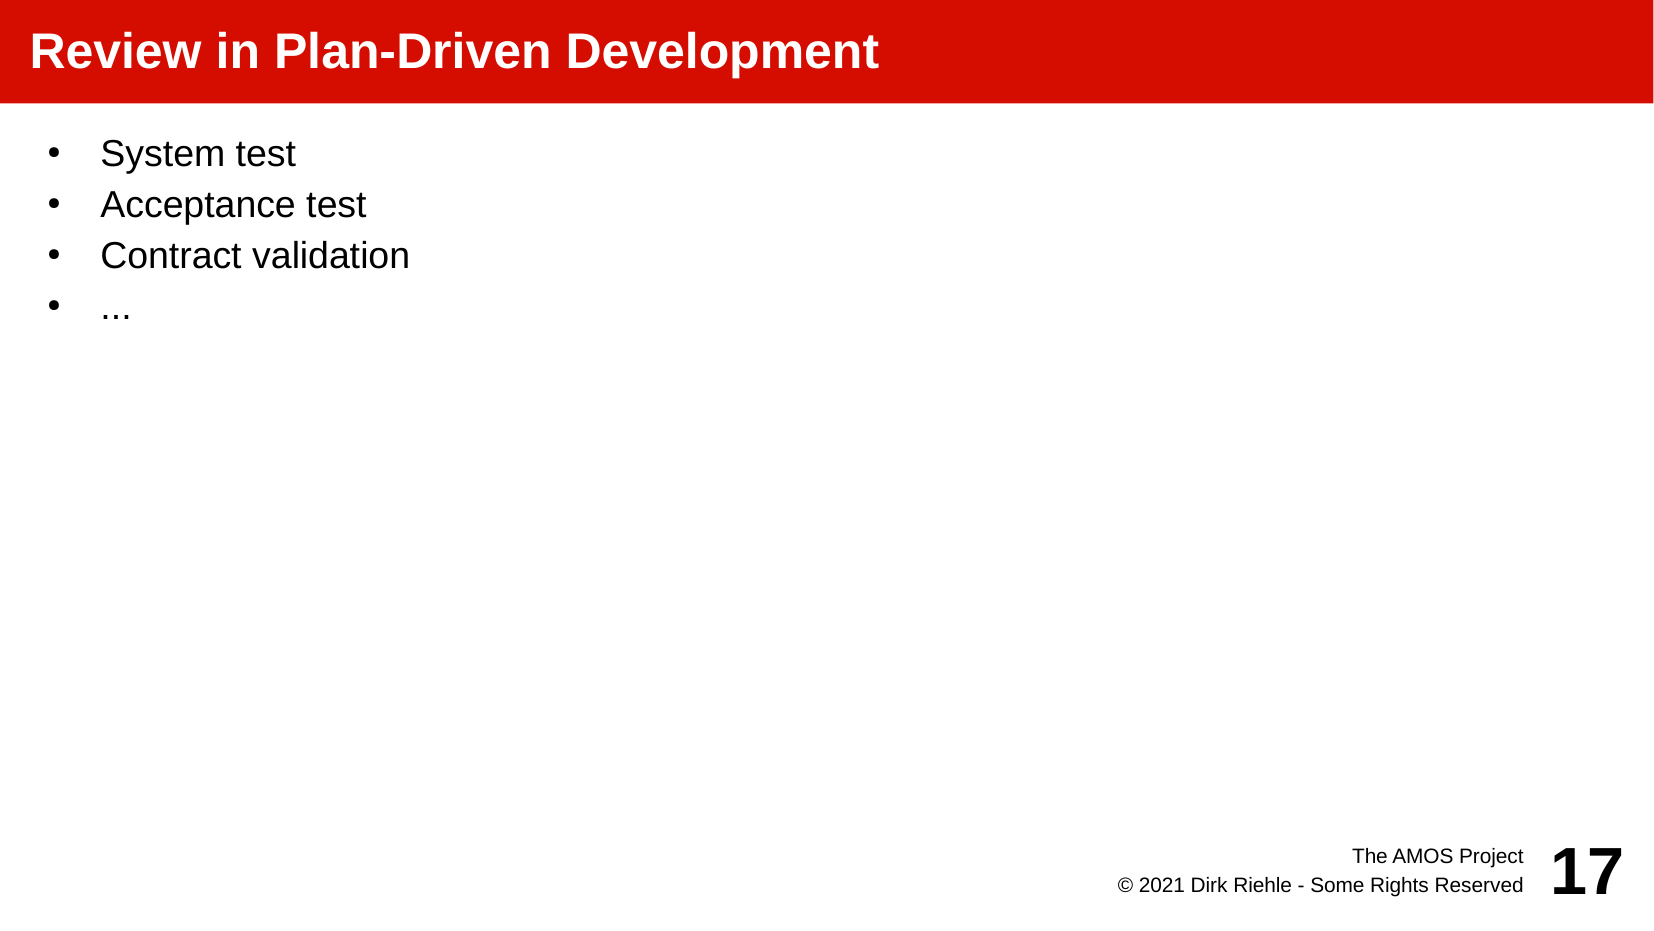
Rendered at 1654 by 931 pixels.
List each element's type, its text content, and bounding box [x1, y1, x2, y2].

list System test Acceptance test Contract validation ... [29, 132, 1625, 813]
title Review in Plan-Driven Development [0, 0, 1654, 104]
